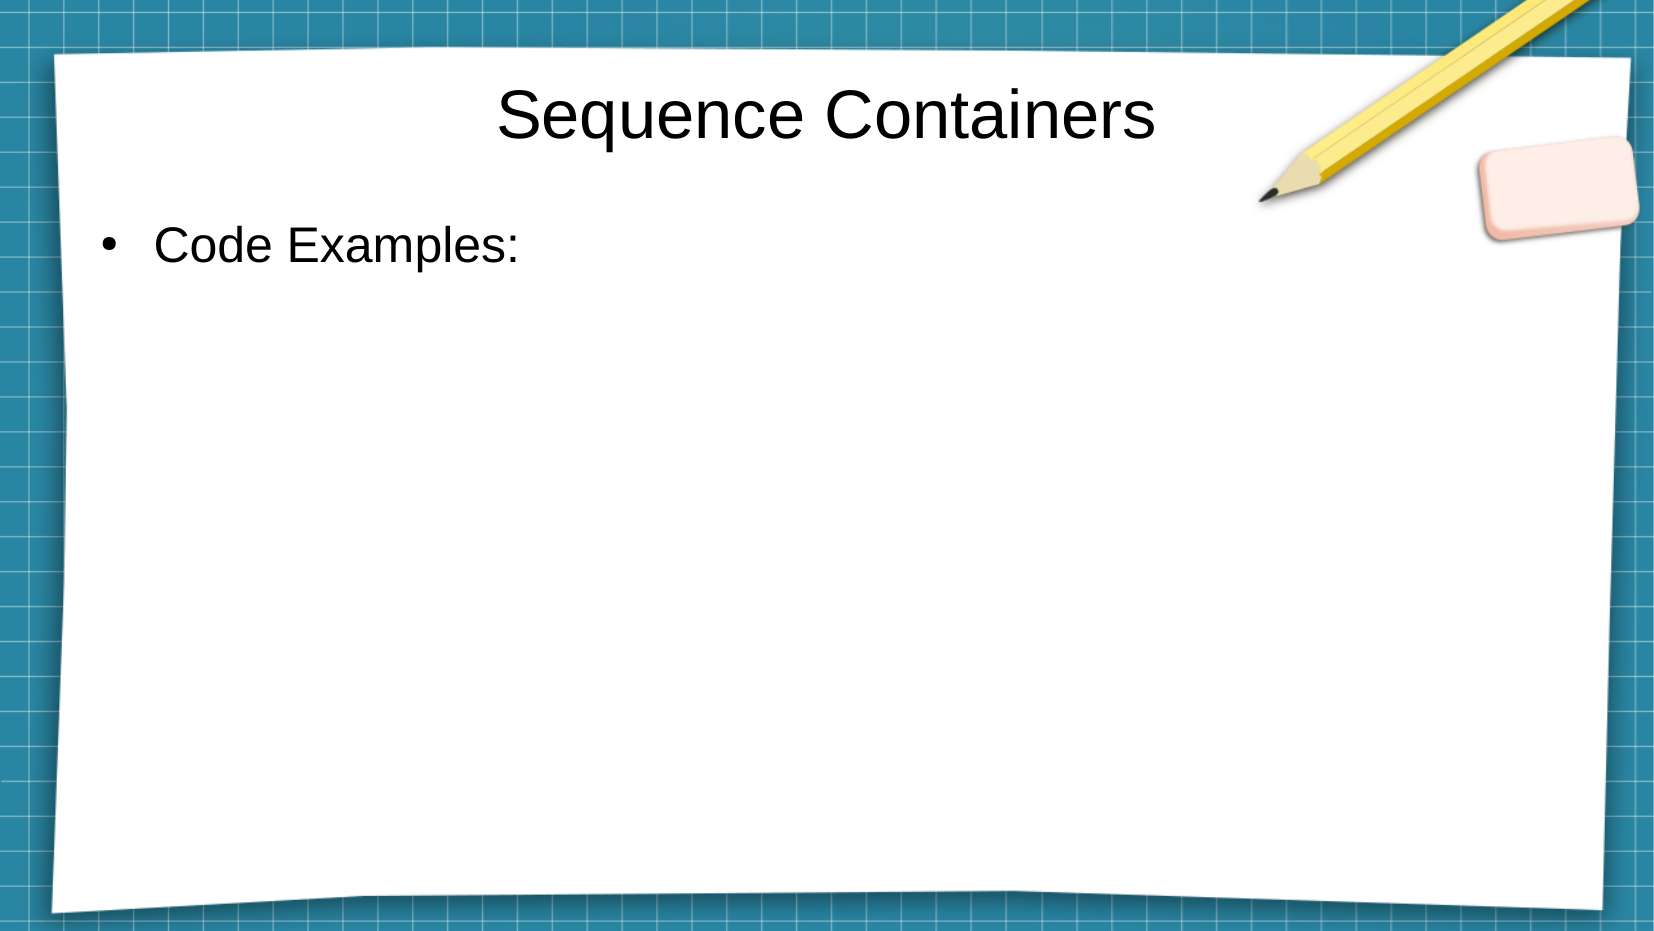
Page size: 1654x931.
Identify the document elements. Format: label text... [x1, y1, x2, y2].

list Code Examples: [82, 217, 1571, 758]
picture [0, 0, 1654, 931]
title Sequence Containers [82, 37, 1571, 193]
